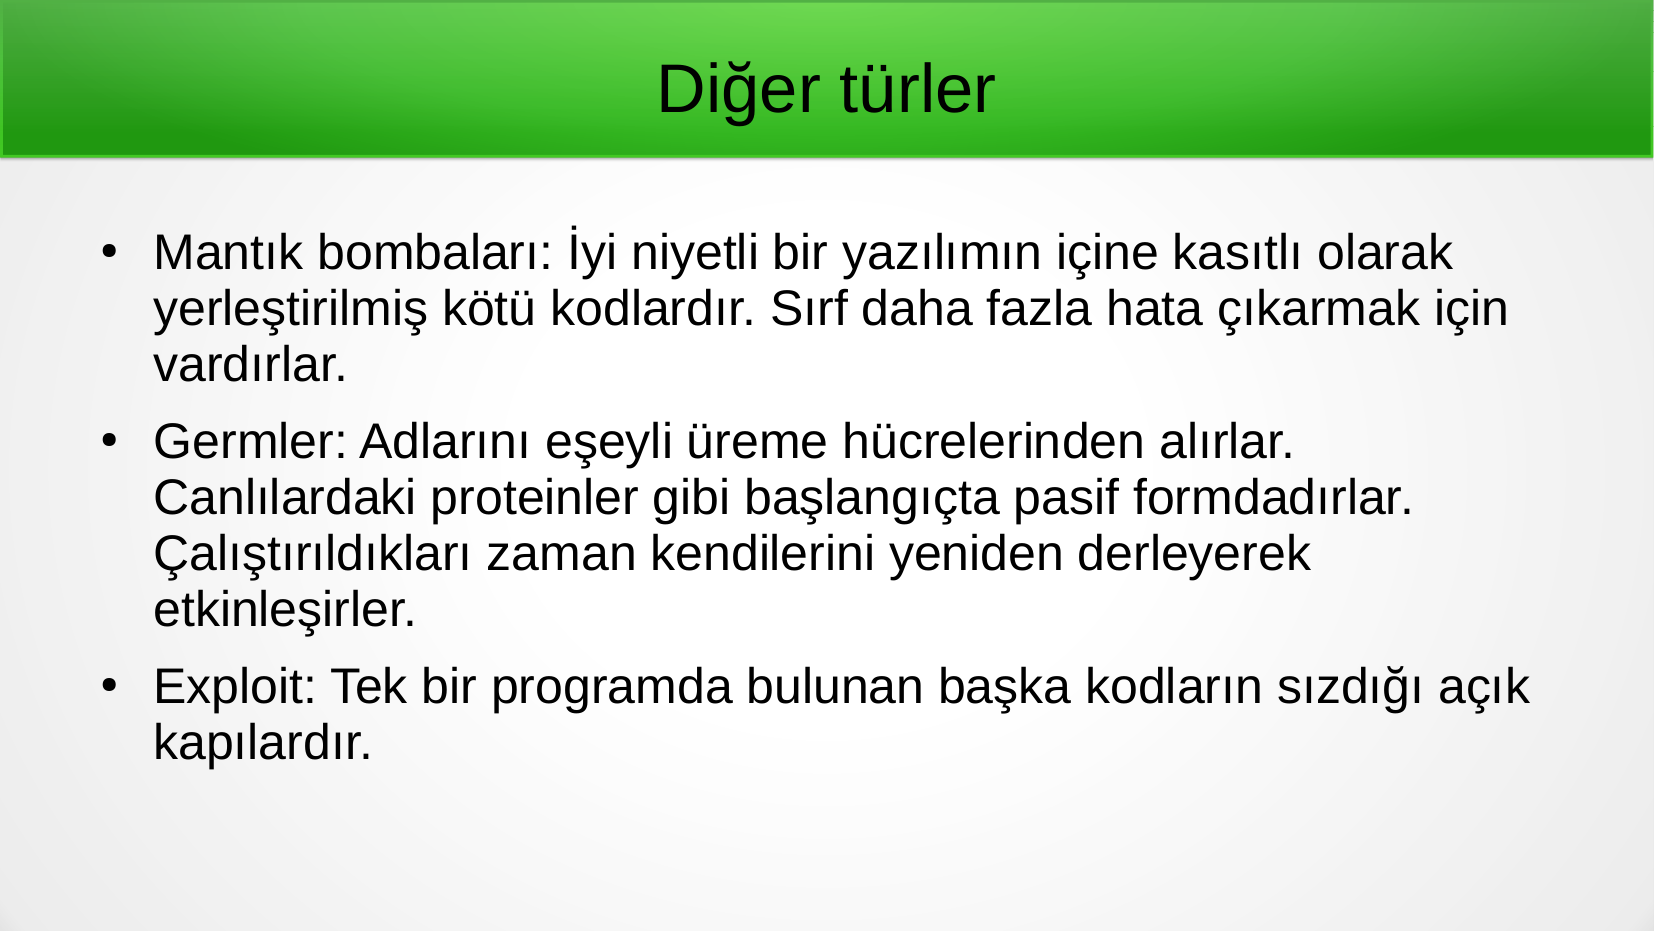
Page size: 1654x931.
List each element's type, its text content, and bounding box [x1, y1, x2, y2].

list Mantık bombaları: İyi niyetli bir yazılımın içine kasıtlı olarak yerleştirilmiş kötü kodlardır. Sırf daha fazla hata çıkarmak için vardırlar. Germler: Adlarını eşeyli üreme hücrelerinden alırlar. Canlılardaki proteinler gibi başlangıçta pasif formdadırlar. Çalıştırıldıkları zaman kendilerini yeniden derleyerek etkinleşirler. Exploit: Tek bir programda bulunan başka kodların sızdığı açık kapılardır. [82, 224, 1571, 898]
title Diğer türler [82, 35, 1571, 142]
